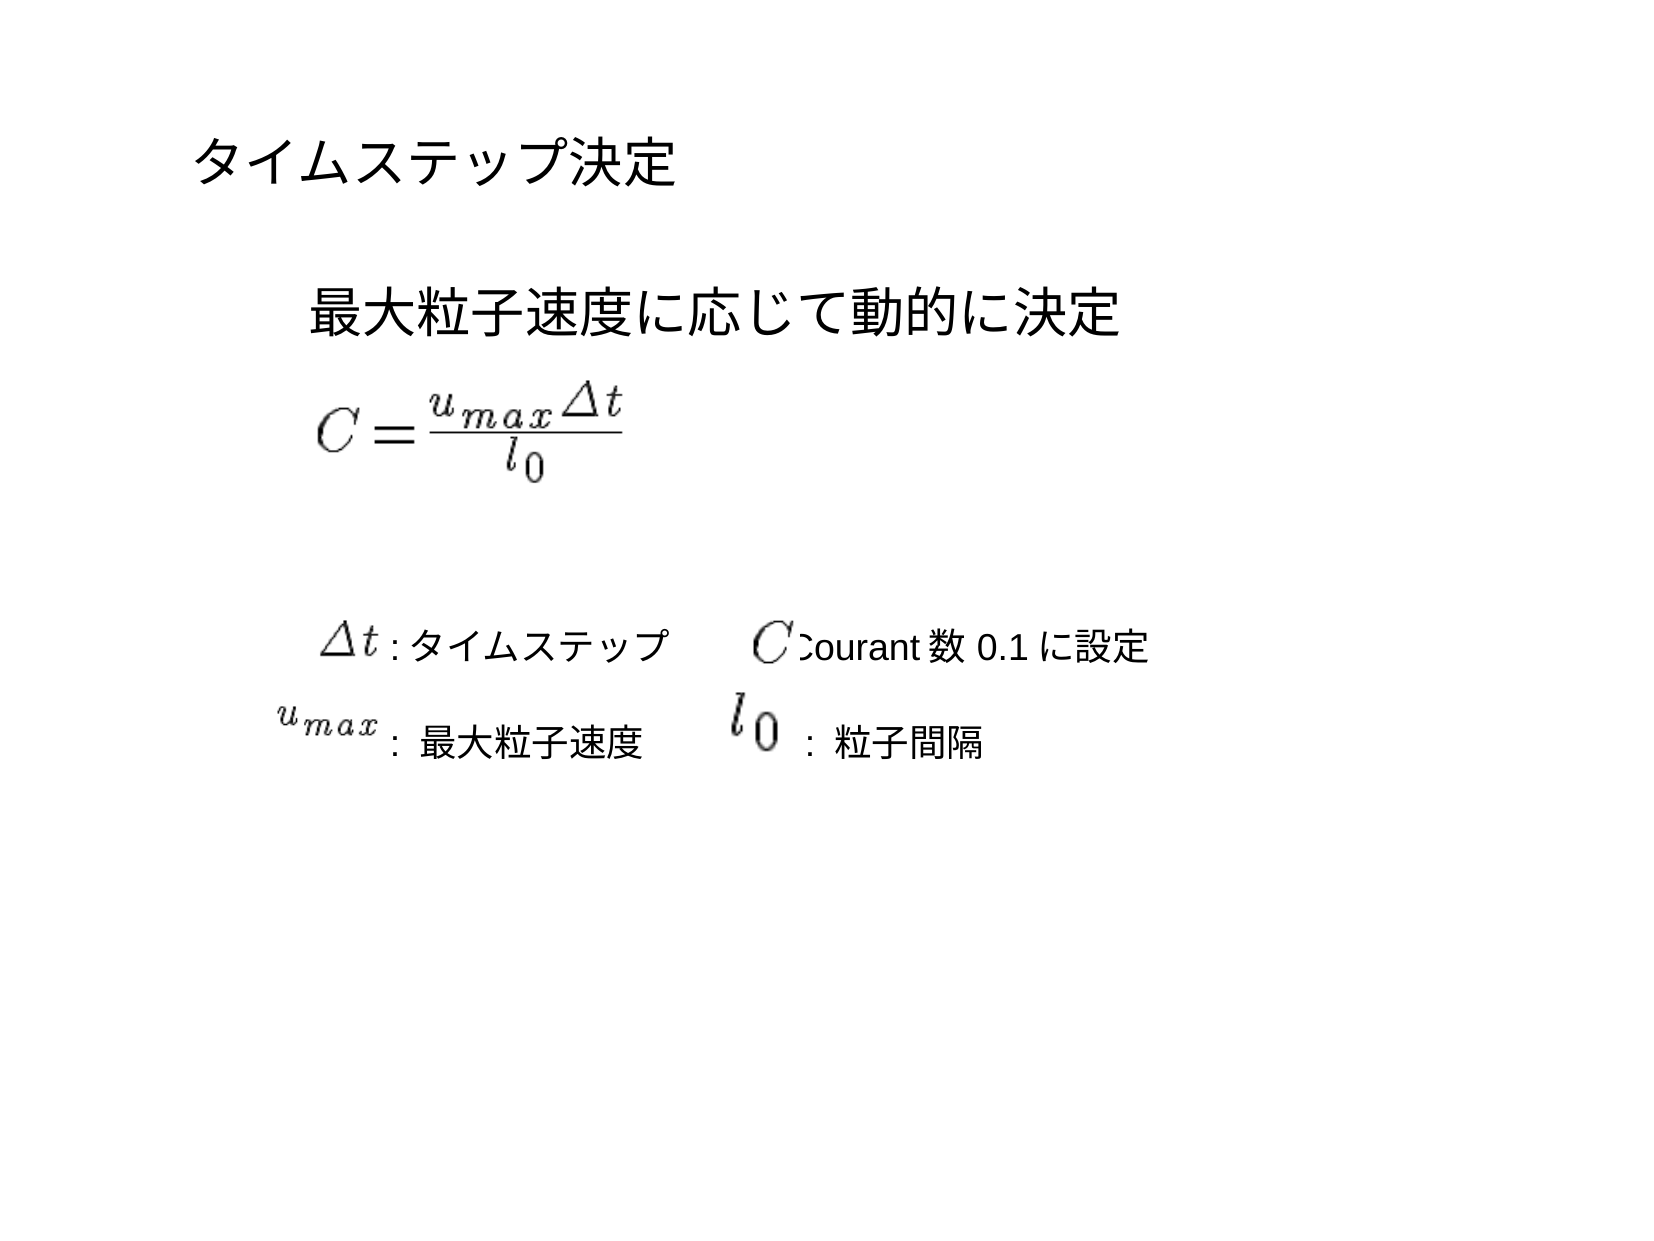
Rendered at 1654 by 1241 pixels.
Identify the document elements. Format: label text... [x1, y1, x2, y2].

text_box タイムステップ決定 [175, 112, 788, 188]
text_box :タイムステップ : Courant数0.1に設定 : 最大粒子速度 : 粒子間隔 [375, 609, 1196, 751]
text_box 最大粒子速度に応じて動的に決定 [293, 262, 1136, 332]
picture [749, 608, 800, 680]
picture [717, 691, 802, 758]
picture [314, 614, 390, 663]
picture [308, 374, 638, 495]
picture [268, 698, 383, 737]
